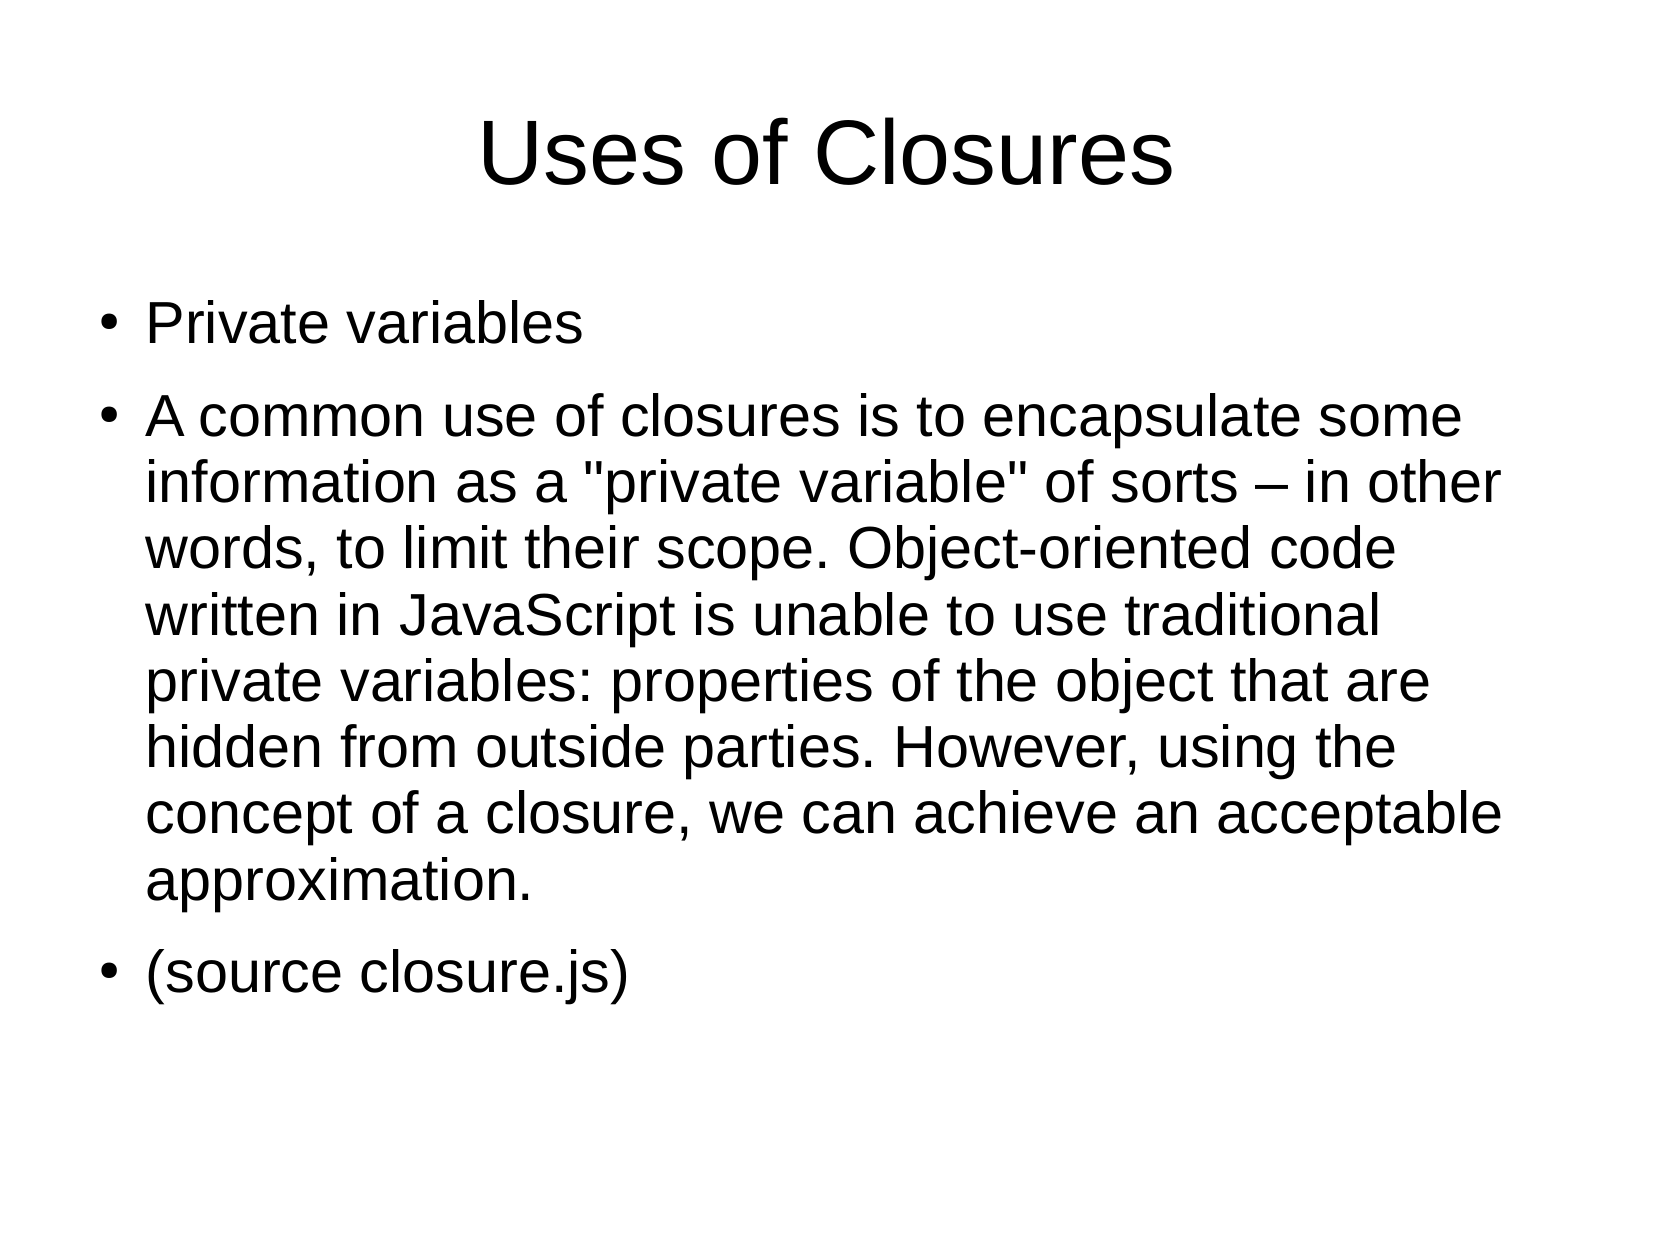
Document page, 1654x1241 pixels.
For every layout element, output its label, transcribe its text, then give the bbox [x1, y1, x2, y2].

title Uses of Closures [82, 49, 1571, 257]
list Private variables A common use of closures is to encapsulate some information as a "private variable" of sorts – in other words, to limit their scope. Object-oriented code written in JavaScript is unable to use traditional private variables: properties of the object that are hidden from outside parties. However, using the concept of a closure, we can achieve an acceptable approximation. (source closure.js) [82, 290, 1571, 1010]
